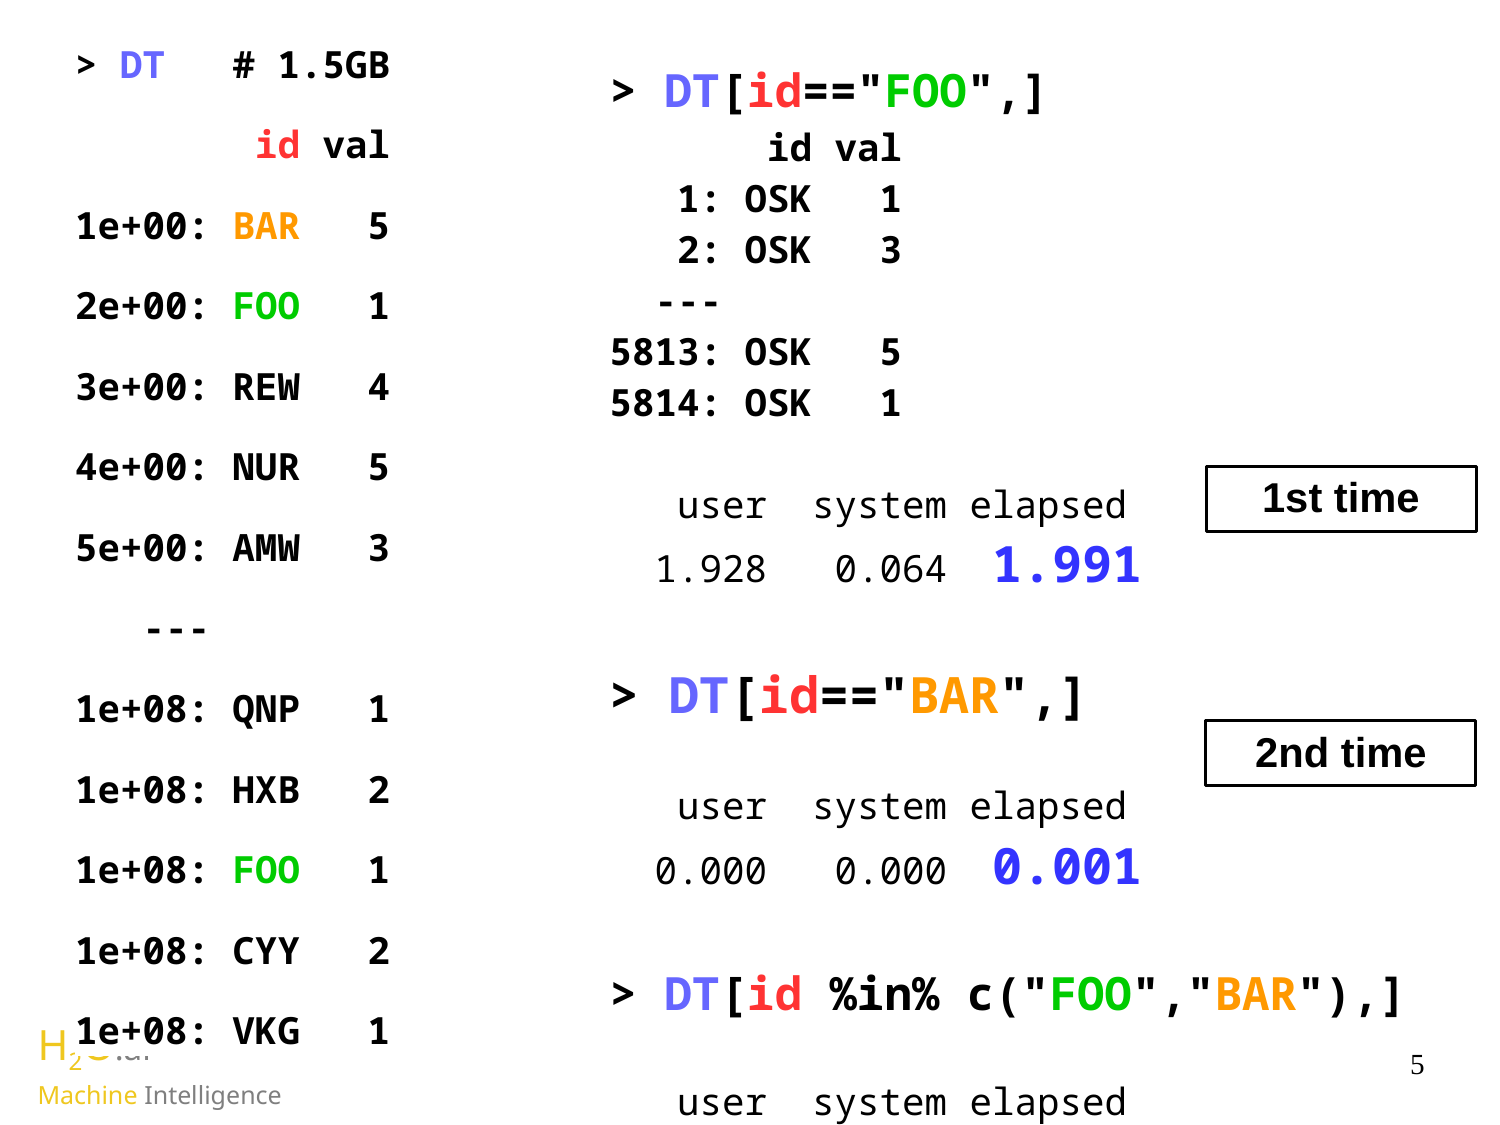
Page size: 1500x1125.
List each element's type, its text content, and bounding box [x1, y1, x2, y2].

list > DT # 1.5GB id val 1e+00: BAR 5 2e+00: FOO 1 3e+00: REW 4 4e+00: NUR 5 5e+00: AMW 3 --- 1e+08: QNP 1 1e+08: HXB 2 1e+08: FOO 1 1e+08: CYY 2 1e+08: VKG 1 [75, 38, 496, 901]
text_box 2nd time [1205, 720, 1476, 786]
text_box > DT[id=="FOO",] id val 1: OSK 1 2: OSK 3 --- 5813: OSK 5 5814: OSK 1 user system elapsed 1.928 0.064 1.991 > DT[id=="BAR",] user system elapsed 0.000 0.000 0.001 > DT[id %in% c("FOO","BAR"),] user system elapsed 0.000 0.000 0.001 [594, 51, 1461, 1097]
text_box 1st time [1206, 466, 1477, 532]
